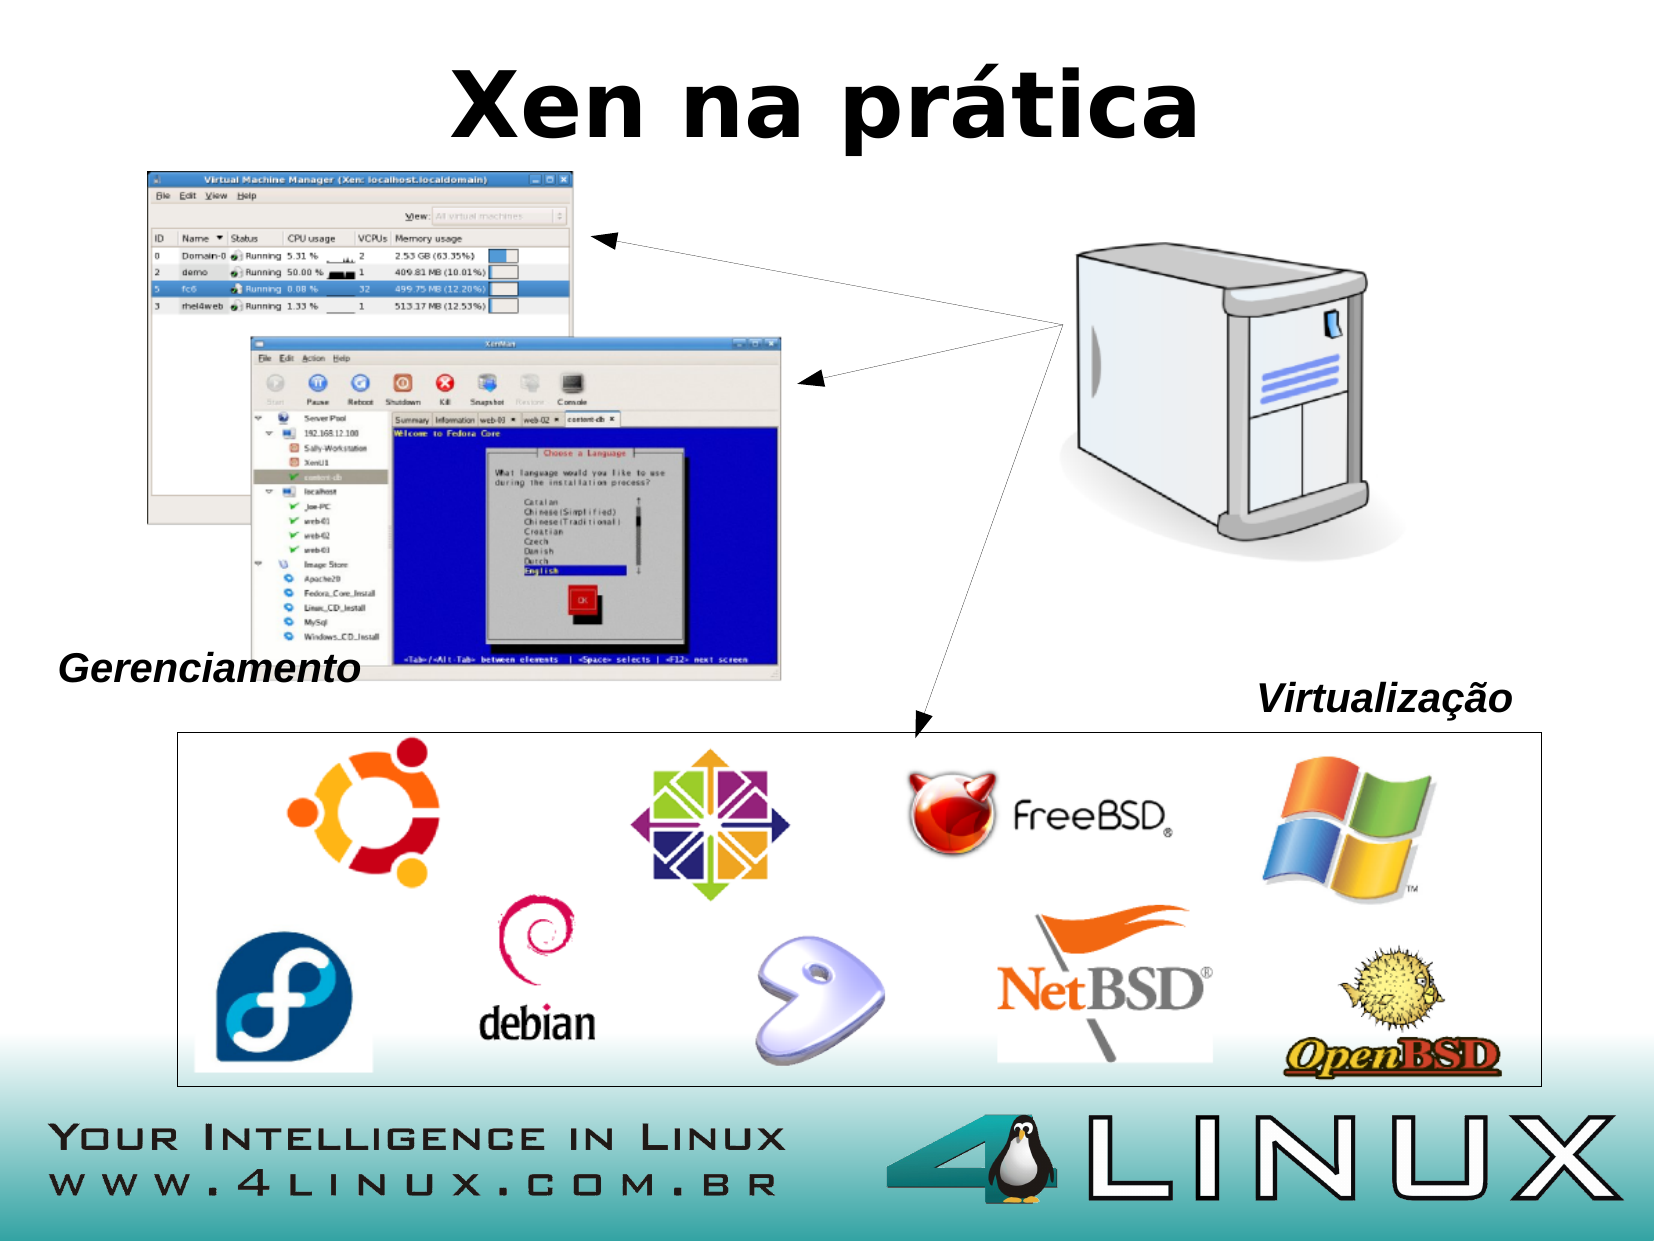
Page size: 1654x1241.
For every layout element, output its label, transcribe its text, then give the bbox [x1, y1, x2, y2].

title Xen na prática [82, 9, 1571, 202]
text_box Virtualização [1074, 667, 1654, 729]
text_box Gerenciamento [0, 637, 520, 700]
picture [178, 733, 1505, 1082]
picture [147, 171, 1505, 1082]
picture [47, 1121, 786, 1196]
picture [885, 1104, 1625, 1211]
